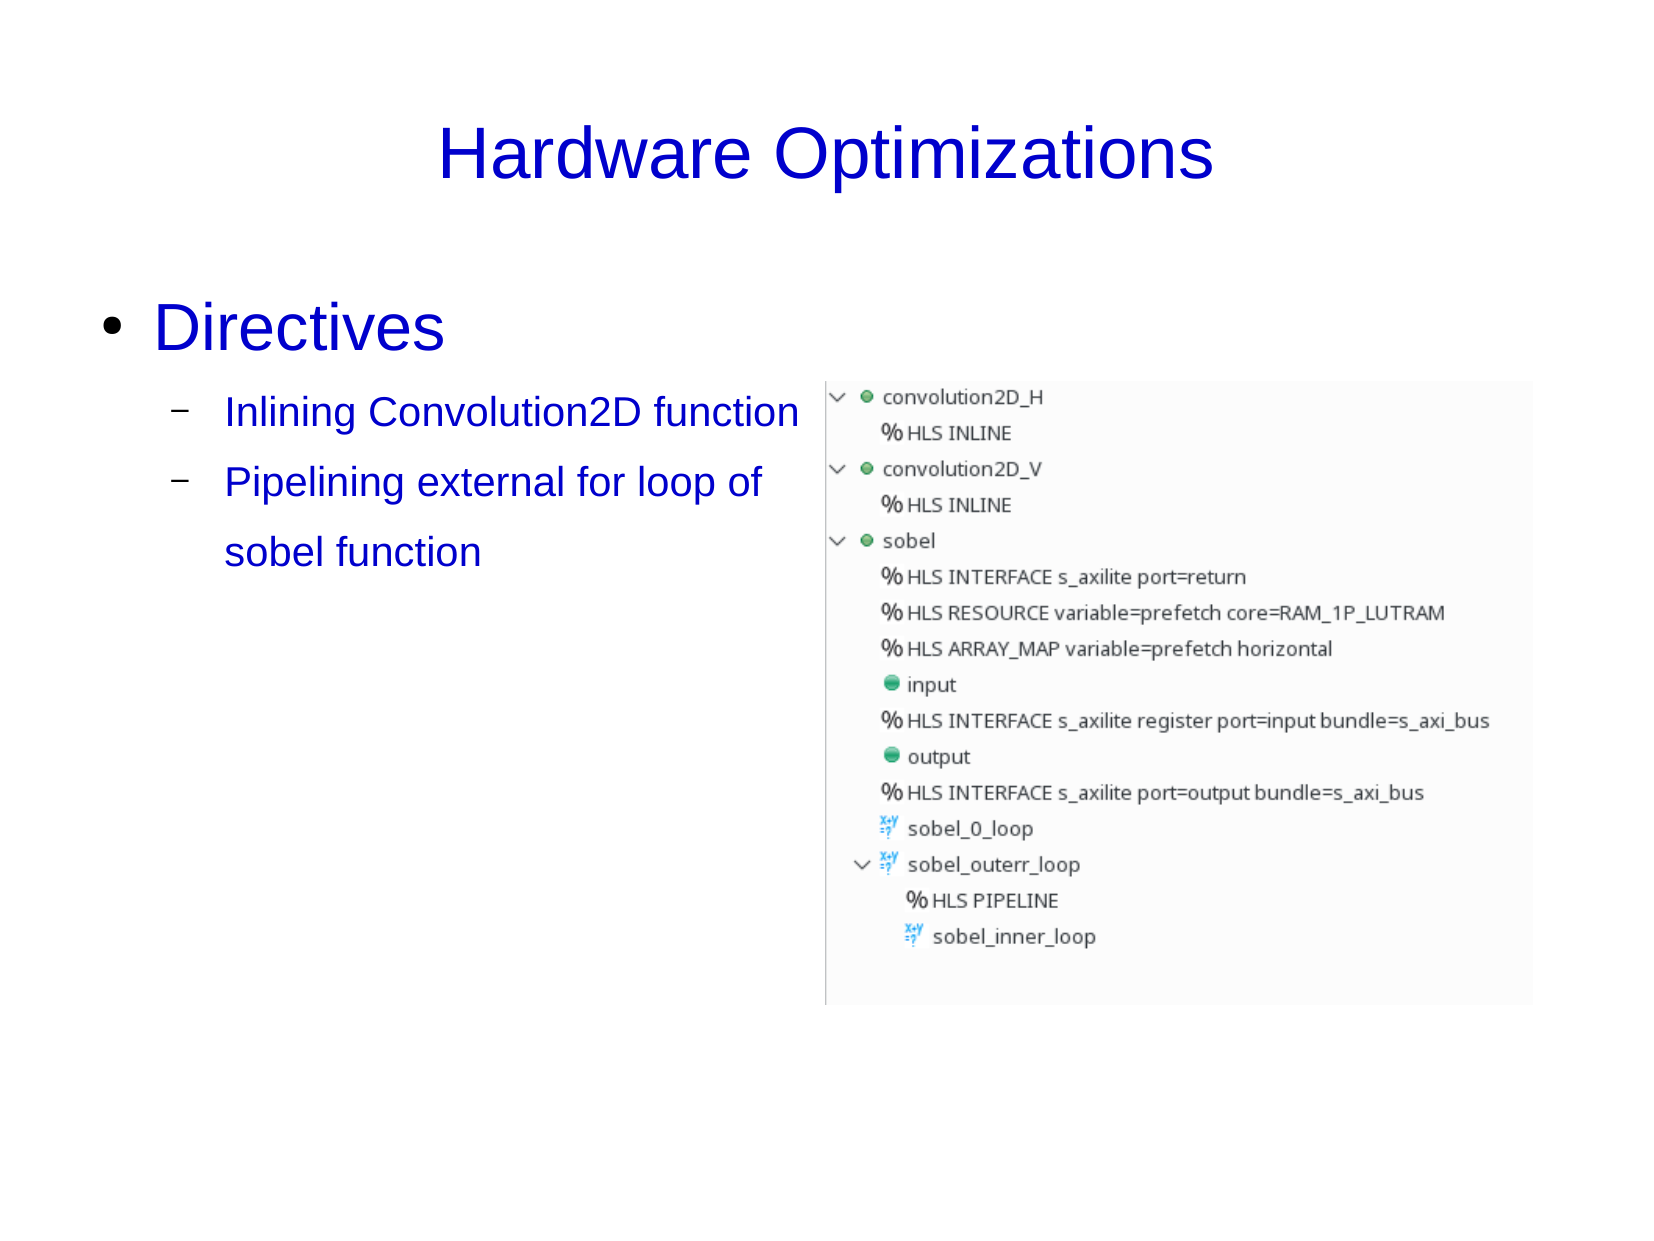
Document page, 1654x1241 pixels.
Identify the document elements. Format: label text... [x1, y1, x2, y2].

title Hardware Optimizations [82, 49, 1571, 257]
list Directives Inlining Convolution2D function Pipelining external for loop of sobel function [82, 290, 1571, 1010]
picture [825, 381, 1533, 1006]
